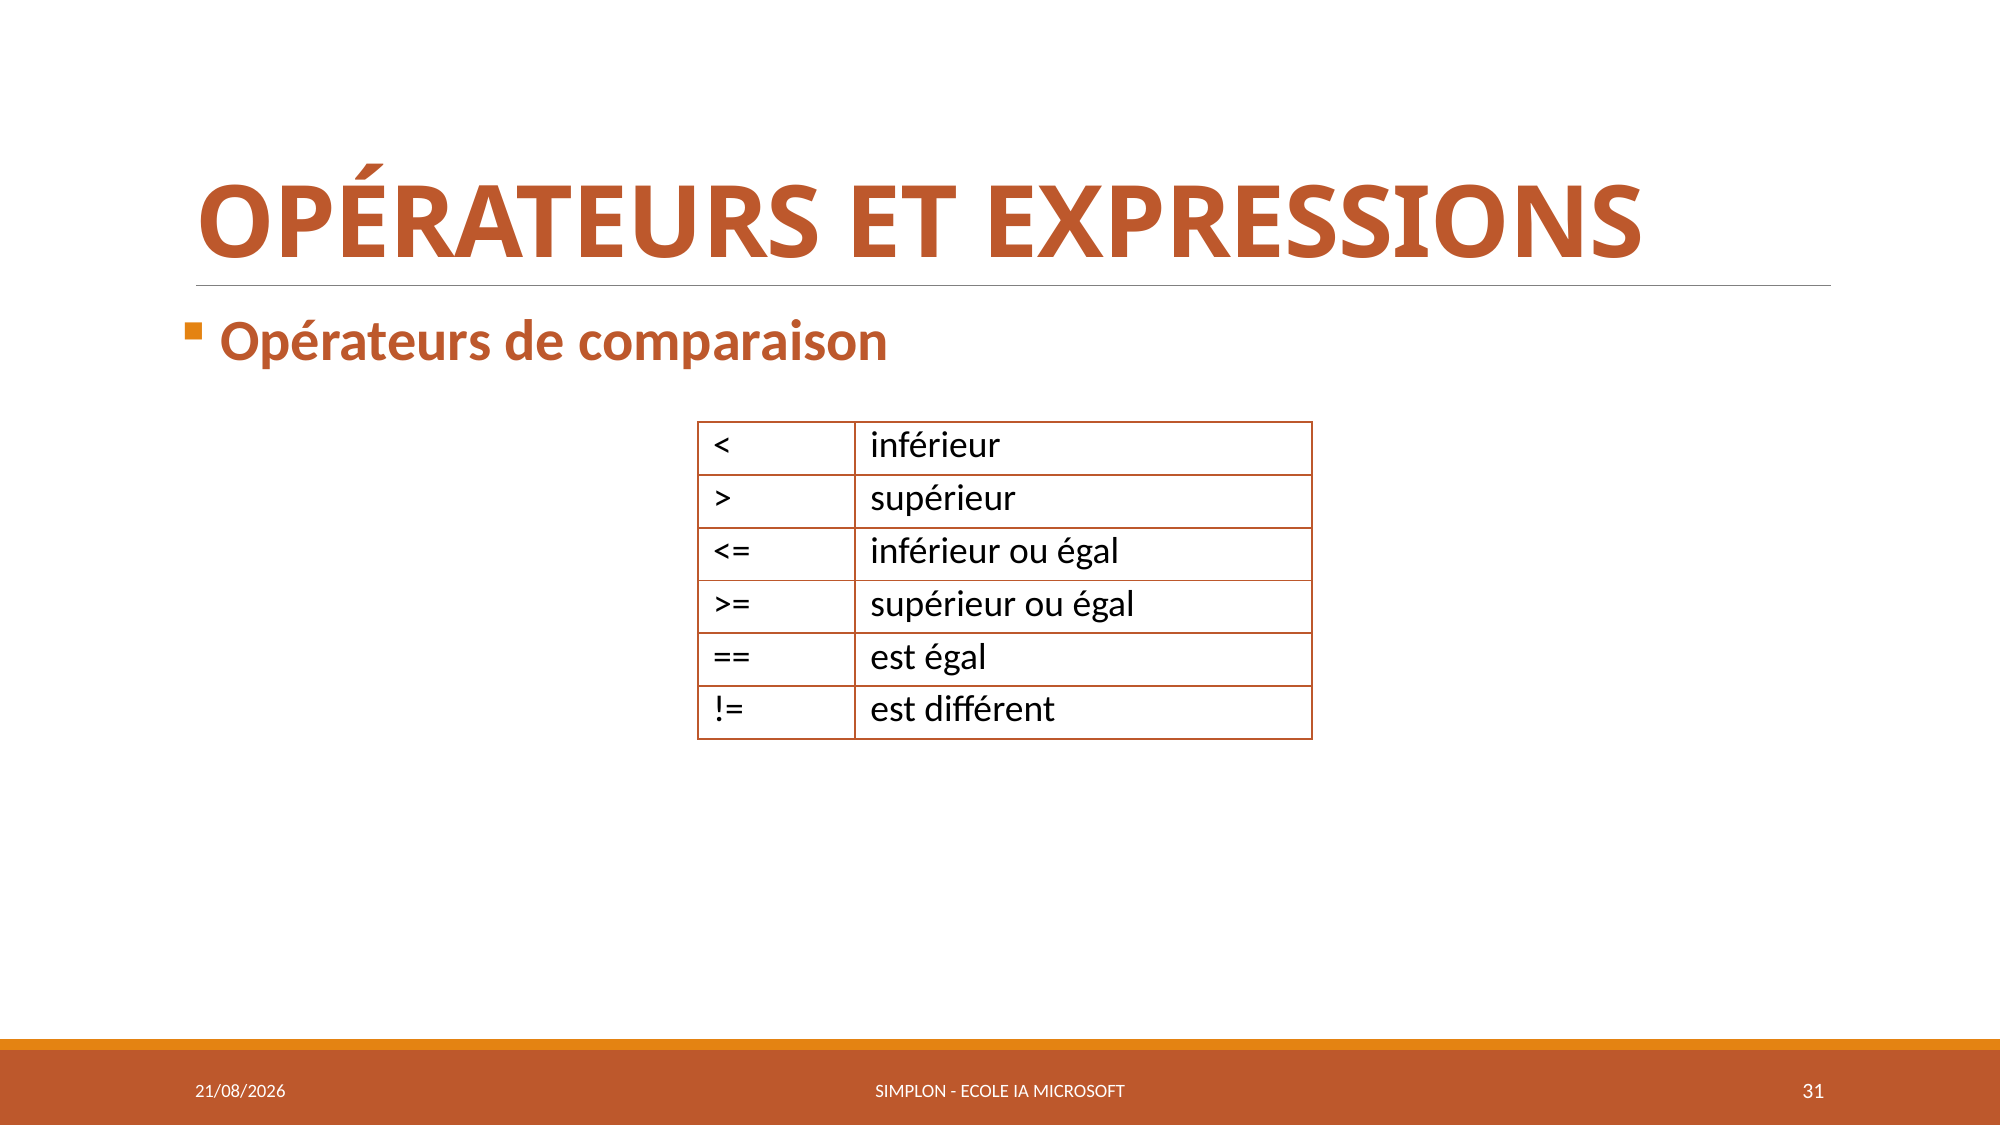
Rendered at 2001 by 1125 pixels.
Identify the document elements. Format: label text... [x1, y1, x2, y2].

list Opérateurs de comparaison [180, 302, 1830, 976]
table_header inférieur [856, 423, 1311, 474]
slide_number <numéro> [1624, 1059, 1840, 1120]
footer Simplon - Ecole IA Microsoft [604, 1059, 1396, 1120]
table_cell est égal [856, 634, 1311, 685]
table_cell <= [699, 529, 854, 580]
table_cell supérieur ou égal [856, 581, 1311, 632]
table_header < [699, 423, 854, 474]
table_cell != [699, 687, 854, 738]
title OPÉRATEURS ET EXPRESSIONS [180, 47, 1830, 285]
table_cell == [699, 634, 854, 685]
table_cell est différent [856, 687, 1311, 738]
table_cell > [699, 476, 854, 527]
table_cell supérieur [856, 476, 1311, 527]
slide_number 16/01/2020 [180, 1059, 586, 1120]
table_cell inférieur ou égal [856, 529, 1311, 580]
table_cell >= [699, 581, 854, 632]
